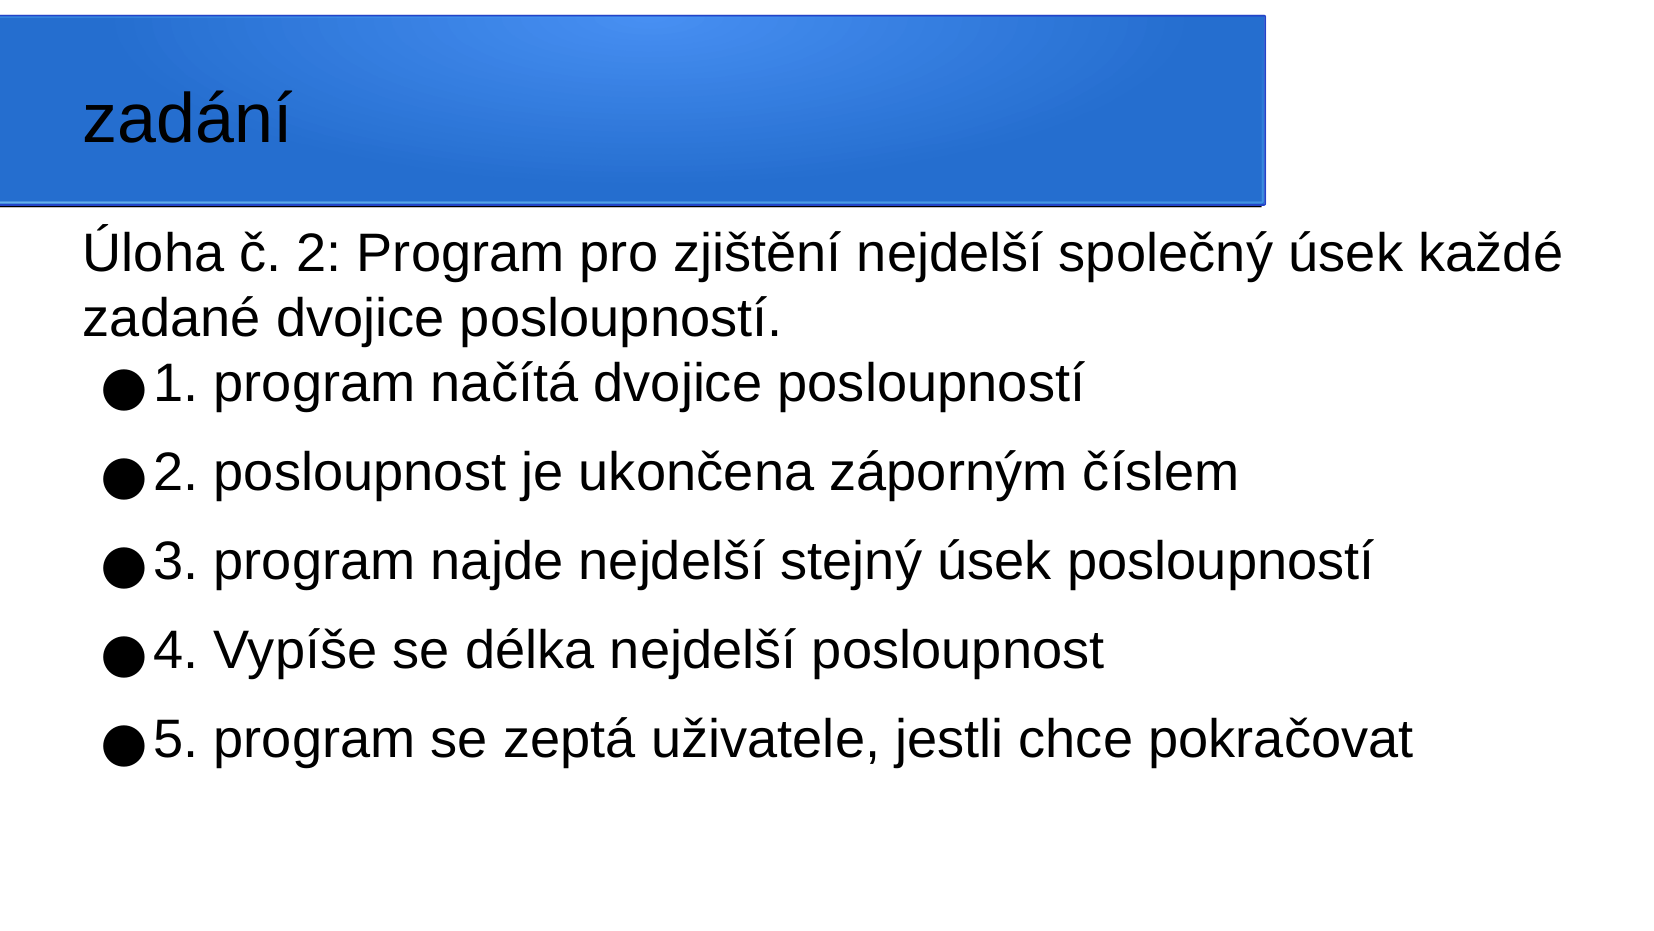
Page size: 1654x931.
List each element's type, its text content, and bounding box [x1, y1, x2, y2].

text_box Úloha č. 2: Program pro zjištění nejdelší společný úsek každé zadané dvojice posloupností. 1. program načítá dvojice posloupností 2. posloupnost je ukončena záporným číslem 3. program najde nejdelší stejný úsek posloupností 4. Vypíše se délka nejdelší posloupnost 5. program se zeptá uživatele, jestli chce pokračovat [82, 217, 1571, 757]
text_box zadání [82, 37, 1571, 193]
picture [0, 13, 1269, 211]
